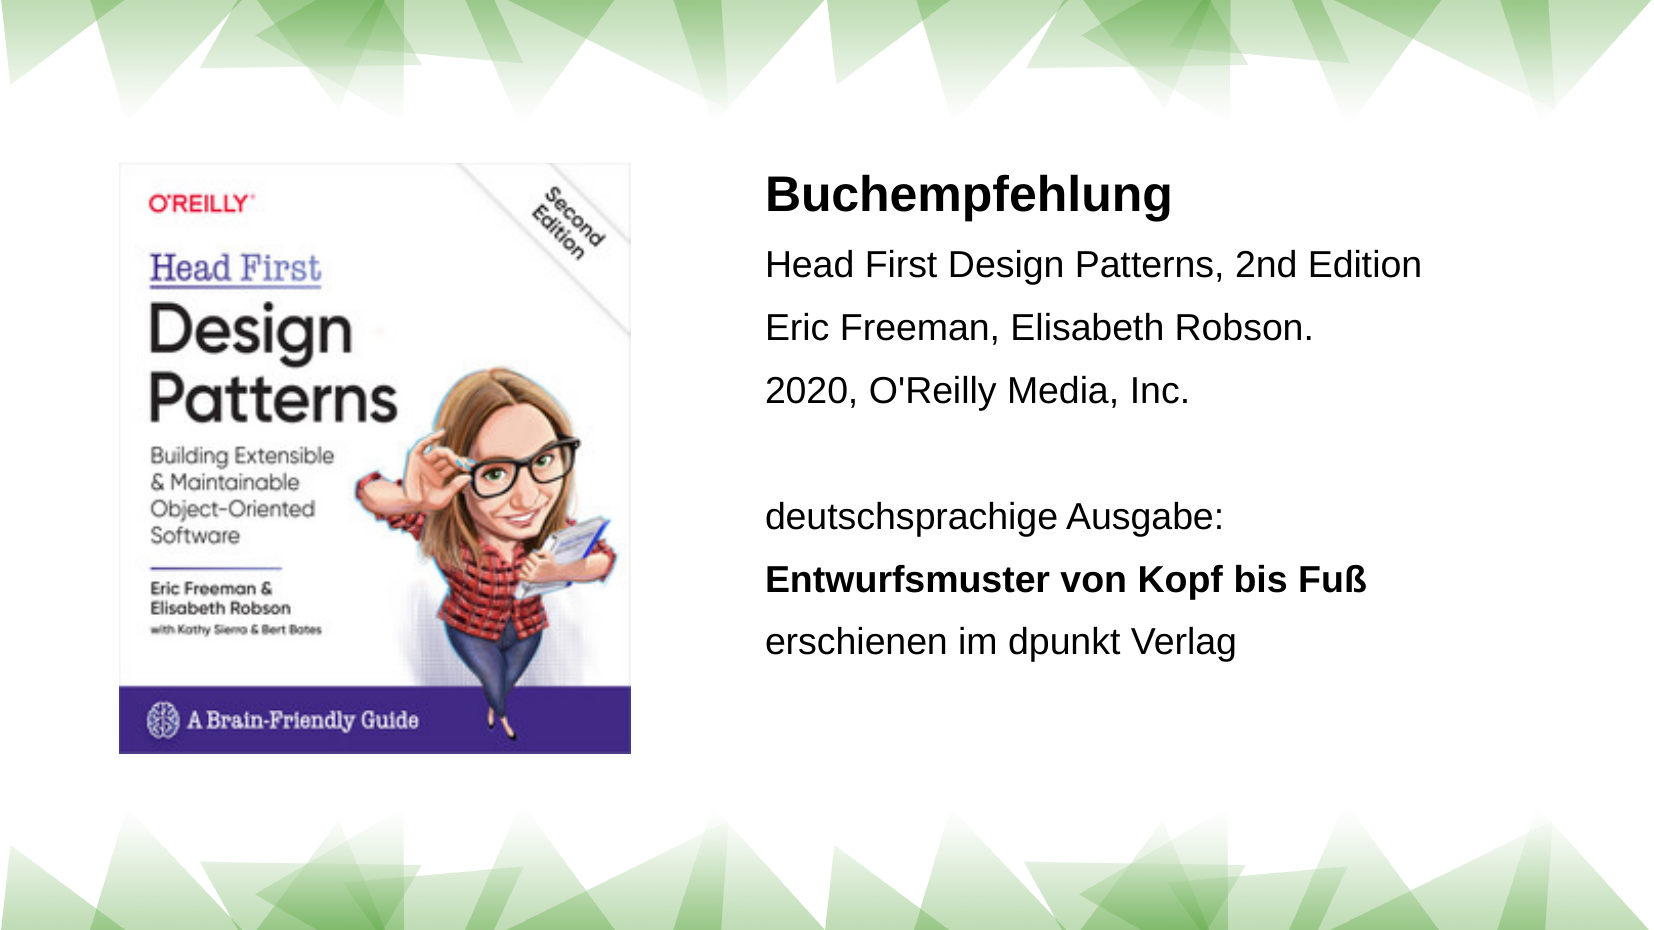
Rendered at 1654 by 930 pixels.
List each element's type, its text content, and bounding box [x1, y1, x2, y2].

picture [0, 802, 1651, 930]
picture [0, 0, 1653, 128]
title Buchempfehlung Head First Design Patterns, 2nd Edition Eric Freeman, Elisabeth Robson. 2020, O'Reilly Media, Inc. deutschsprachige Ausgabe: Entwurfsmuster von Kopf bis Fuß erschienen im dpunkt Verlag [765, 138, 1531, 706]
picture [119, 163, 631, 754]
